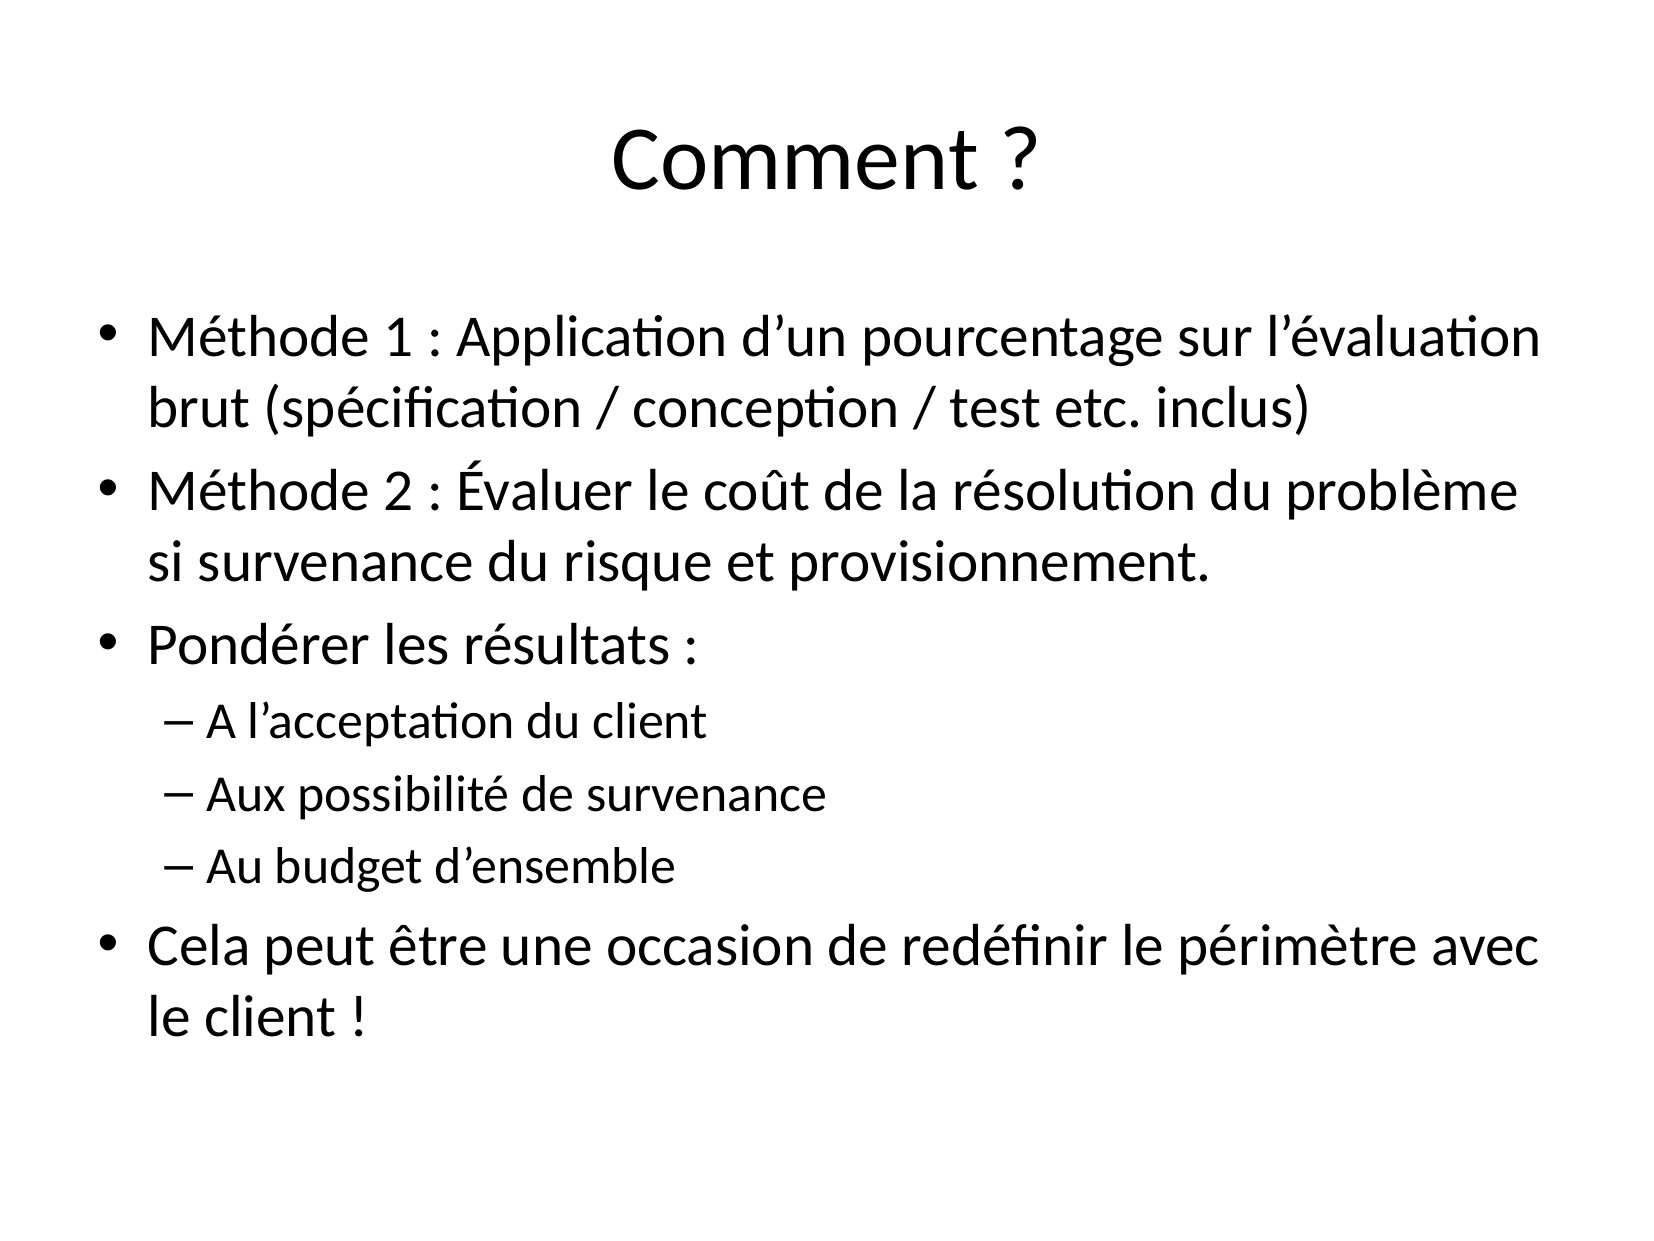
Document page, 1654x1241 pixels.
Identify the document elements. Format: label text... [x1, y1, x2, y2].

title Comment ? [82, 49, 1571, 257]
list Méthode 1 : Application d’un pourcentage sur l’évaluation brut (spécification / conception / test etc. inclus) Méthode 2 : Évaluer le coût de la résolution du problème si survenance du risque et provisionnement. Pondérer les résultats : A l’acceptation du client Aux possibilité de survenance Au budget d’ensemble Cela peut être une occasion de redéfinir le périmètre avec le client ! [82, 289, 1571, 1108]
